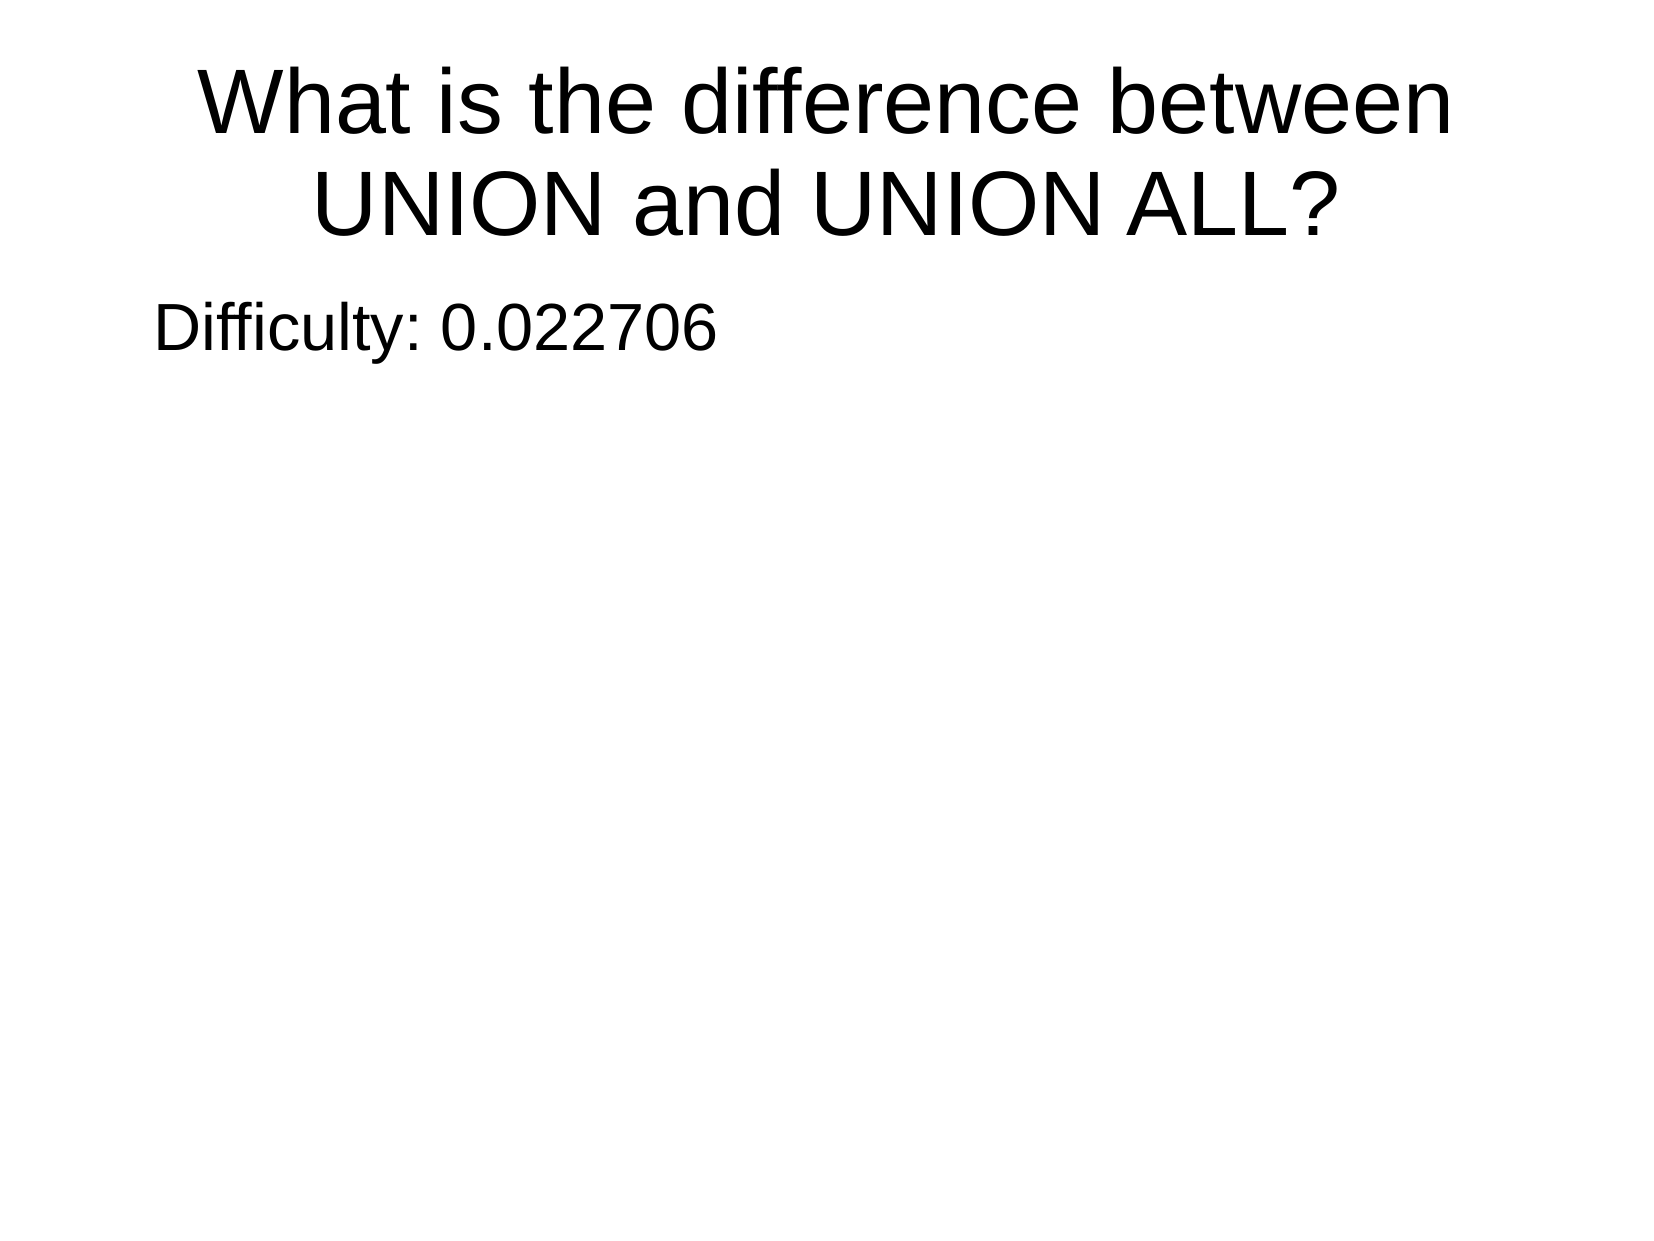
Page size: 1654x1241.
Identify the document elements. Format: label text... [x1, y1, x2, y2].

title What is the difference between UNION and UNION ALL? [82, 49, 1571, 257]
list Difficulty: 0.022706 [82, 290, 1571, 1010]
